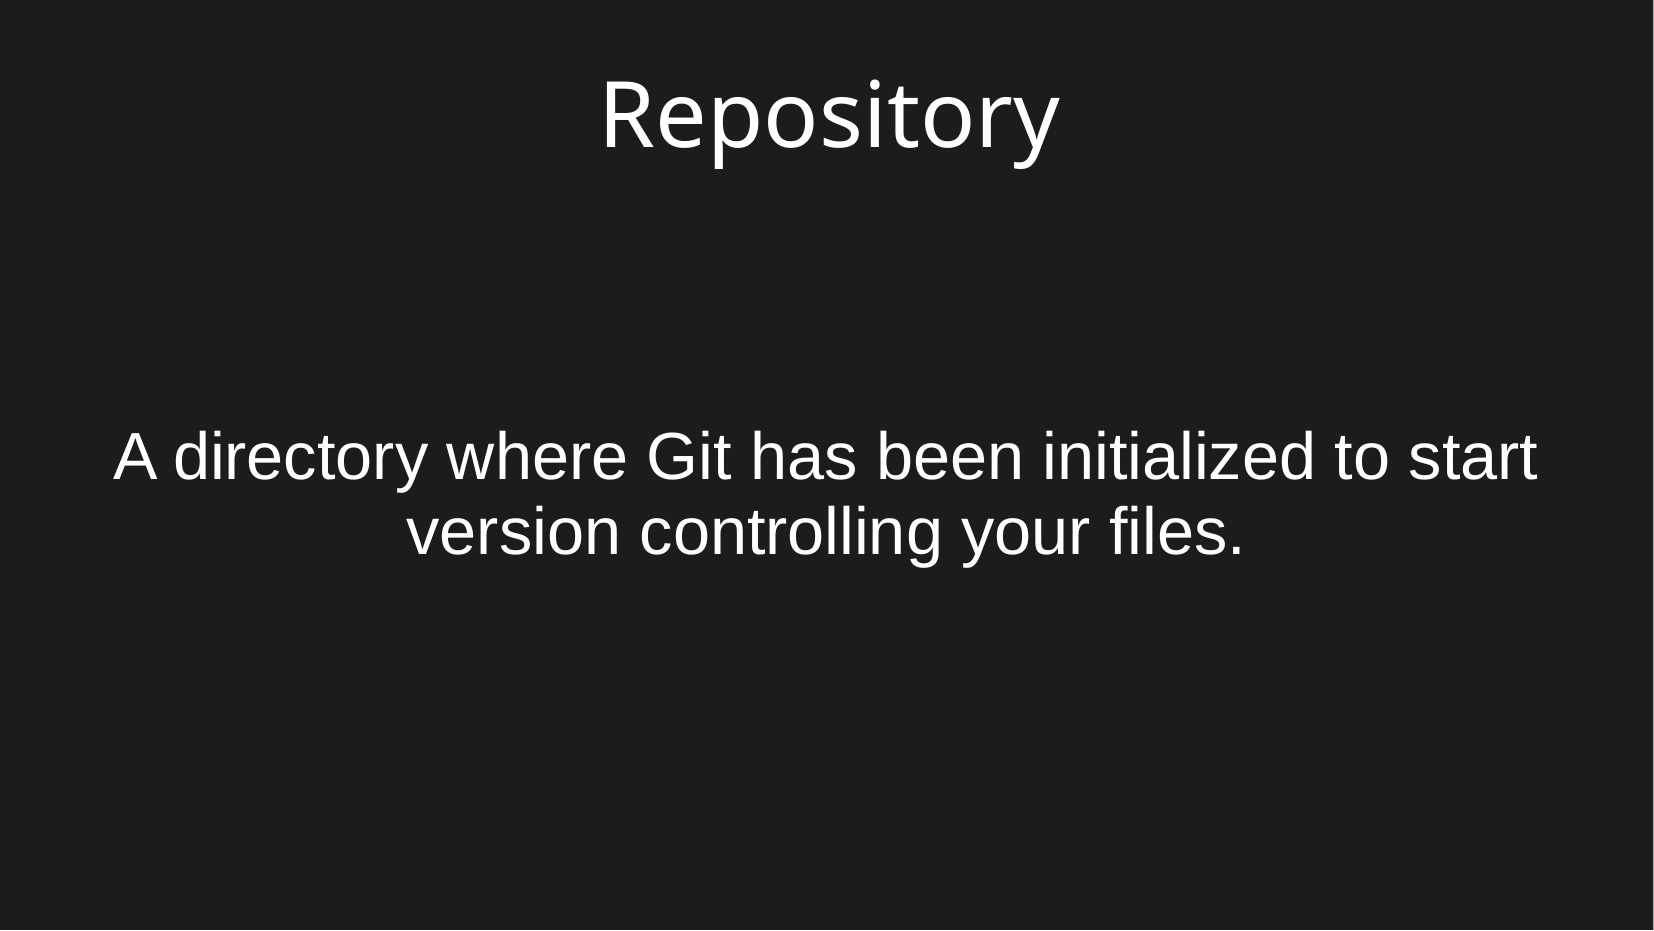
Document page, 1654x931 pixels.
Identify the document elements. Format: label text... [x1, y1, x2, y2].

subtitle A directory where Git has been initialized to start version controlling your files. [82, 224, 1571, 764]
title Repository [253, 35, 1406, 189]
